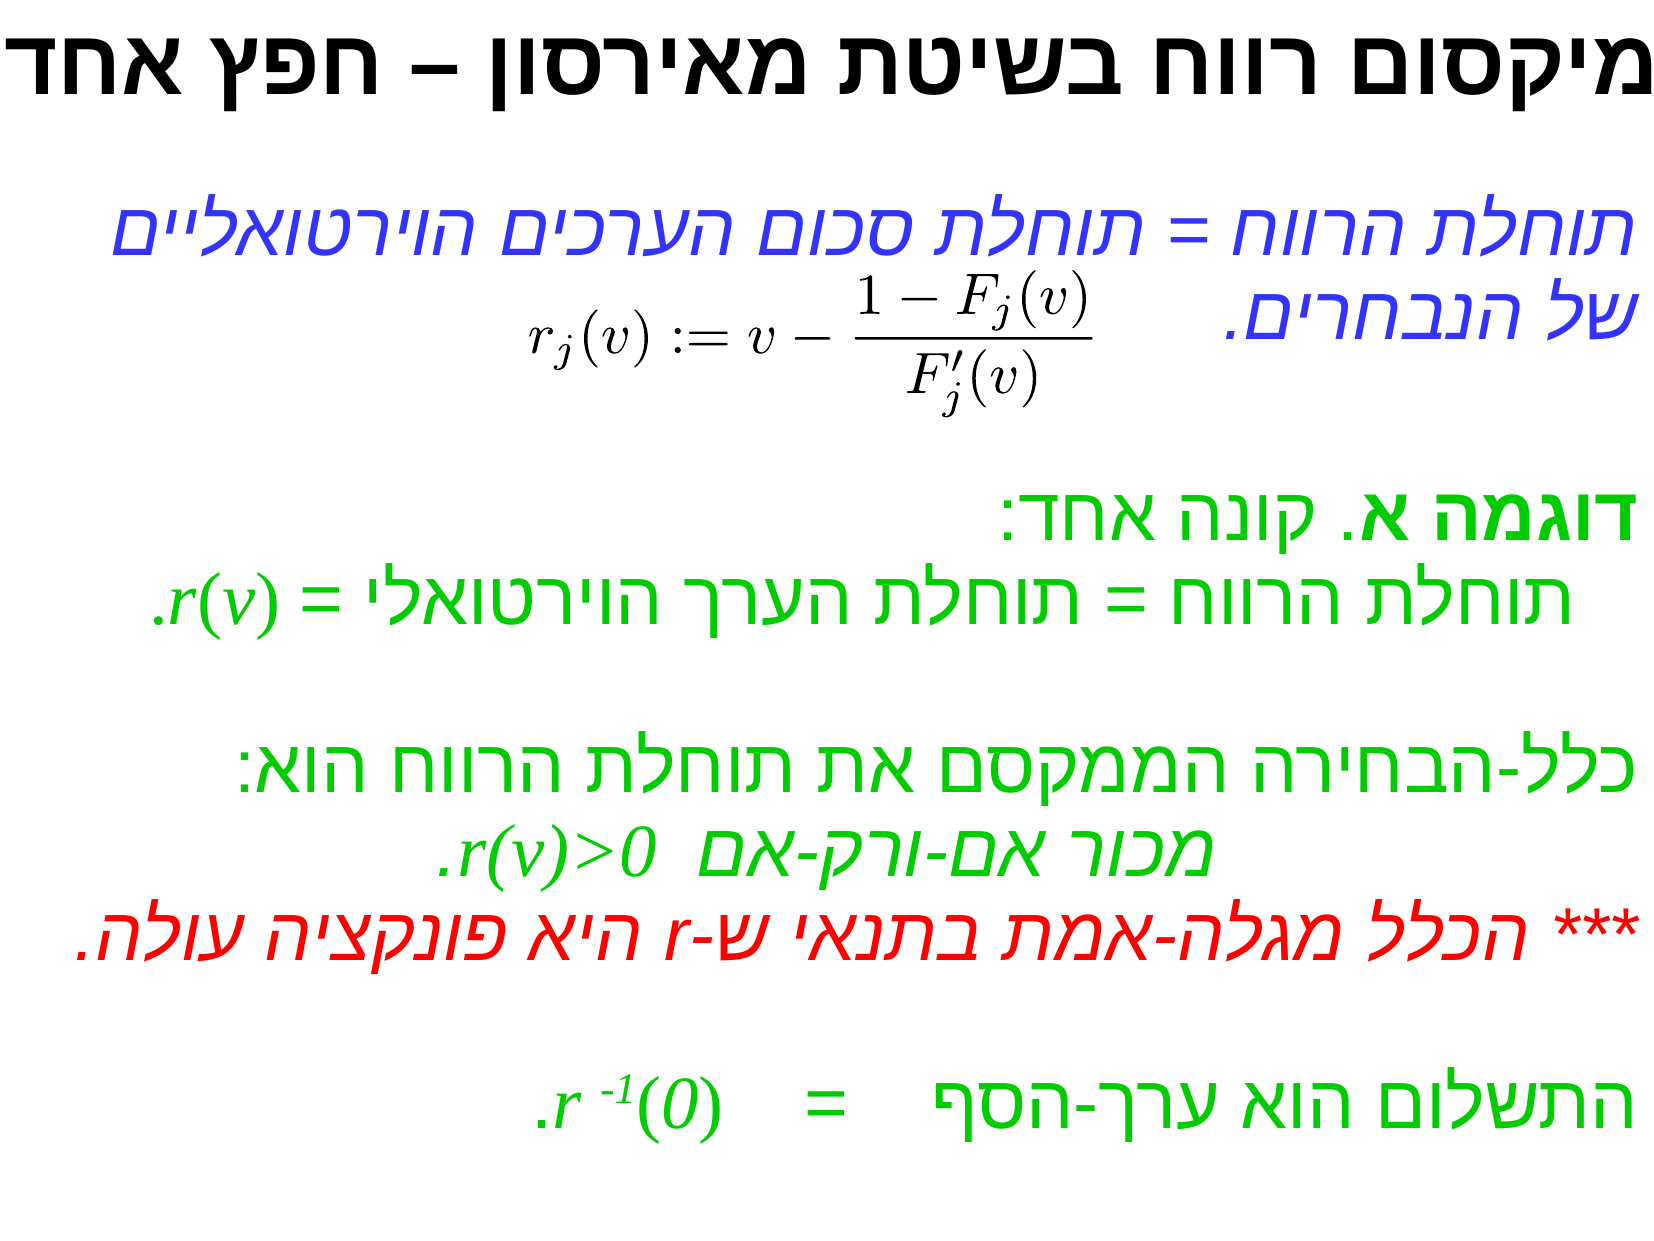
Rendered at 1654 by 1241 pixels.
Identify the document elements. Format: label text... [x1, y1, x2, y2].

title מיקסום רווח בשיטת מאירסון – חפץ אחד [0, 0, 1654, 166]
text_box תוחלת הרווח = תוחלת סכום הערכים הוירטואליים של הנבחרים. [0, 180, 1654, 363]
text_box [527, 270, 1093, 418]
text_box דוגמה א. קונה אחד: תוחלת הרווח = תוחלת הערך הוירטואלי = r(v). כלל-הבחירה הממקסם את תוחלת הרווח הוא: מכור אם-ורק-אם r(v)>0. *** הכלל מגלה-אמת בתנאי ש-r היא פונקציה עולה. התשלום הוא ערך-הסף = r -1(0). [0, 465, 1654, 1240]
